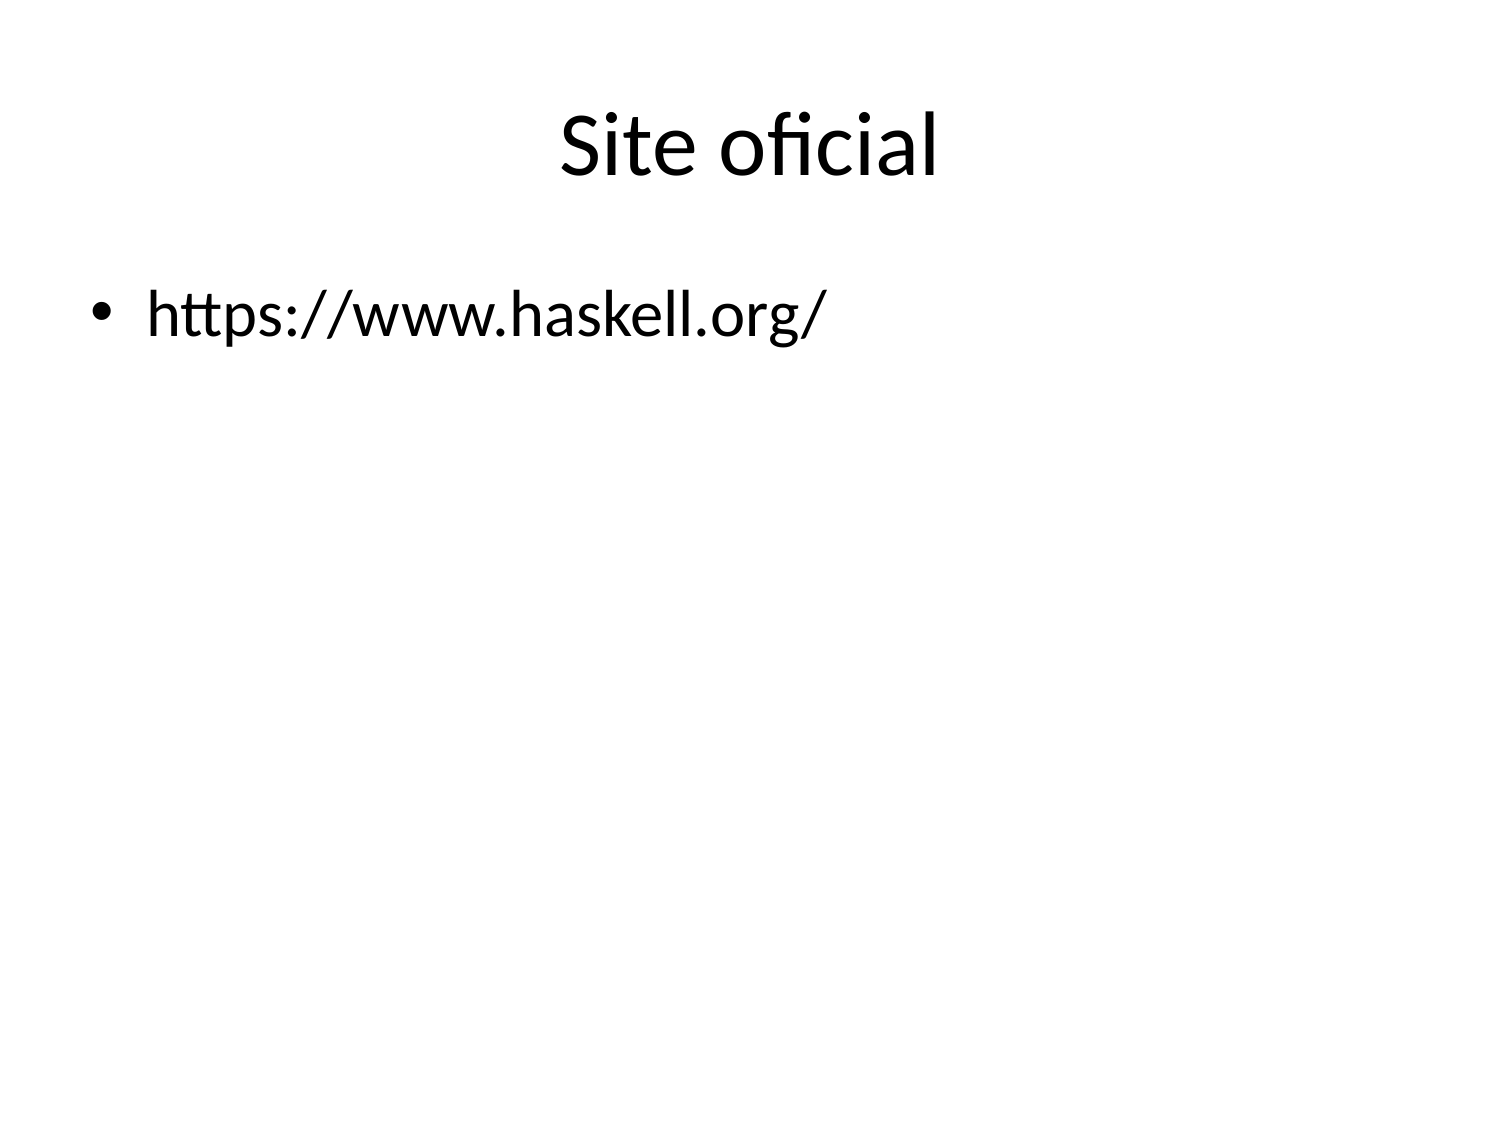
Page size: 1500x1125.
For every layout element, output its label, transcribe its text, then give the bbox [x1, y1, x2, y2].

title Site oficial [75, 45, 1425, 233]
list https://www.haskell.org/ [75, 262, 1425, 1005]
